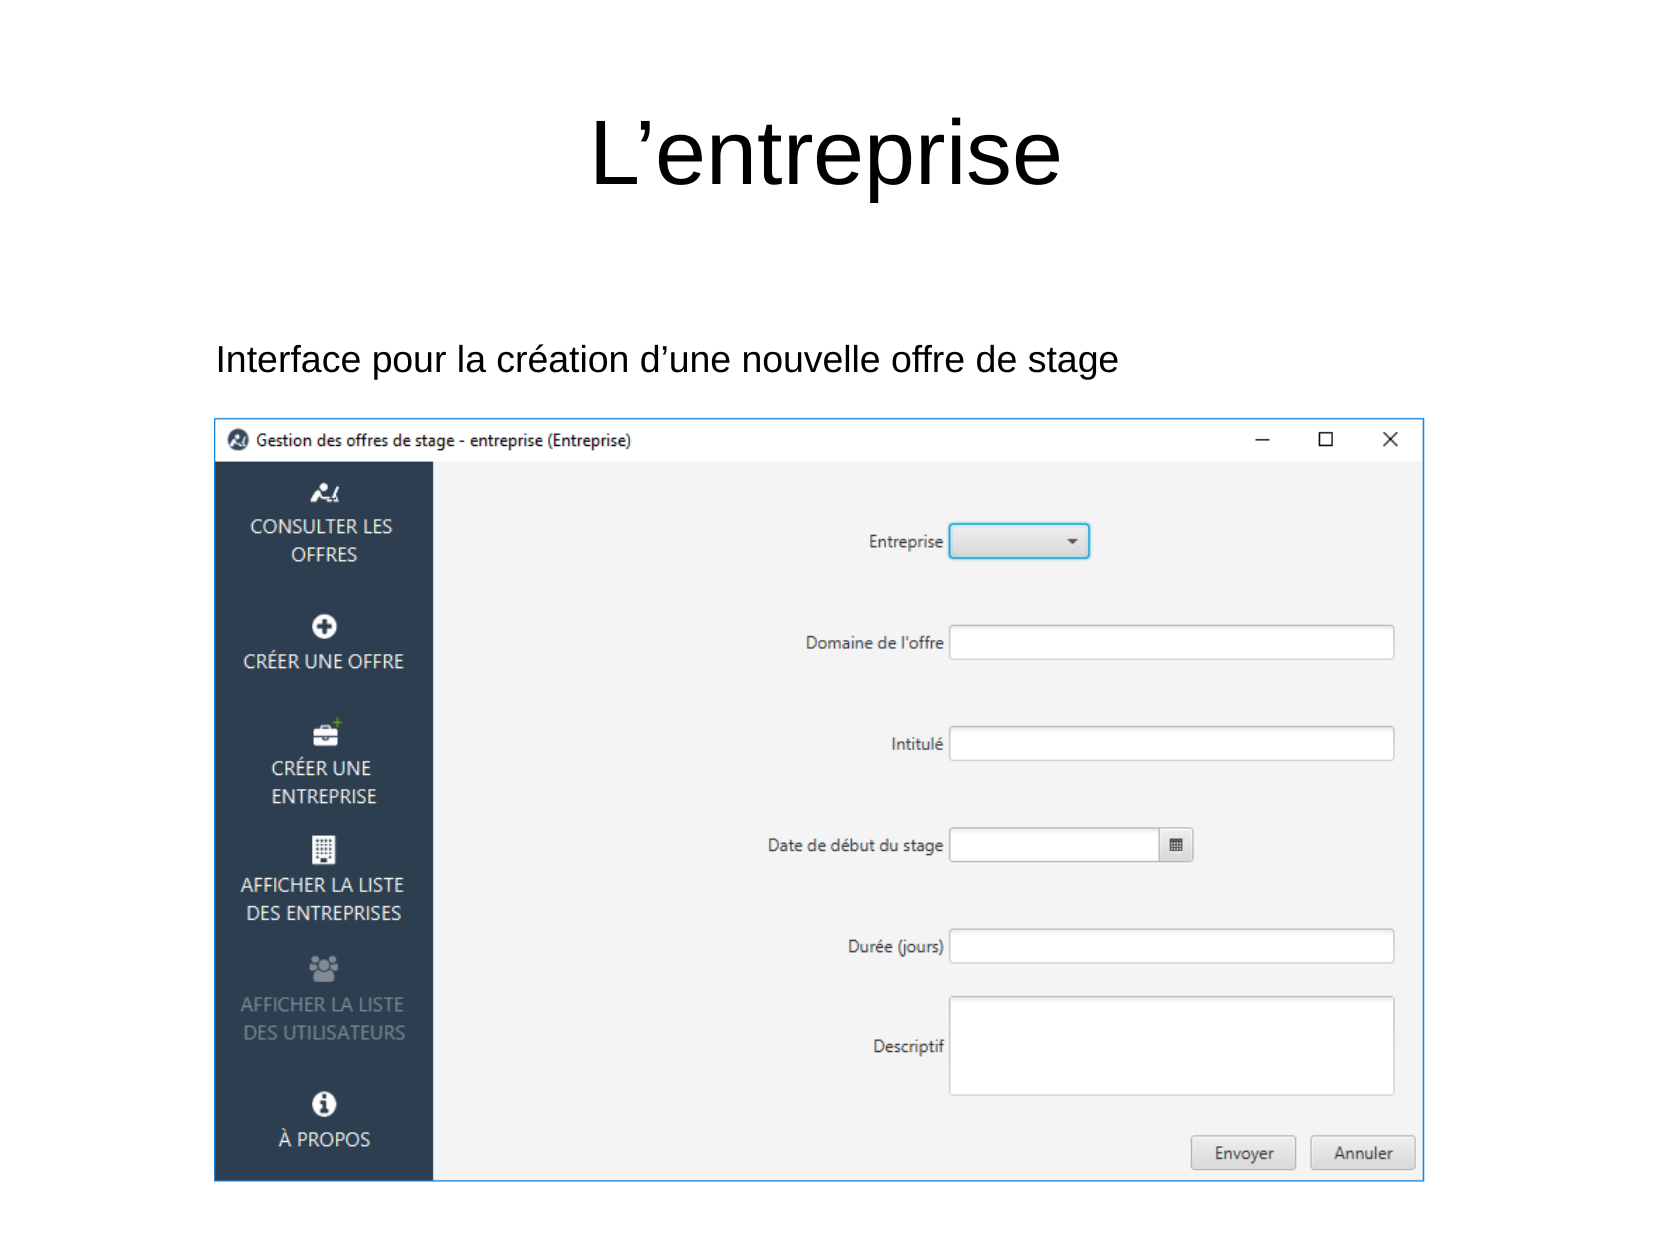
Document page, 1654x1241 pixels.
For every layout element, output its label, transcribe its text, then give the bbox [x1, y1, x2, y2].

text_box Interface pour la création d’une nouvelle offre de stage [200, 330, 1524, 640]
title L’entreprise [82, 49, 1571, 257]
picture [214, 640, 1430, 1193]
